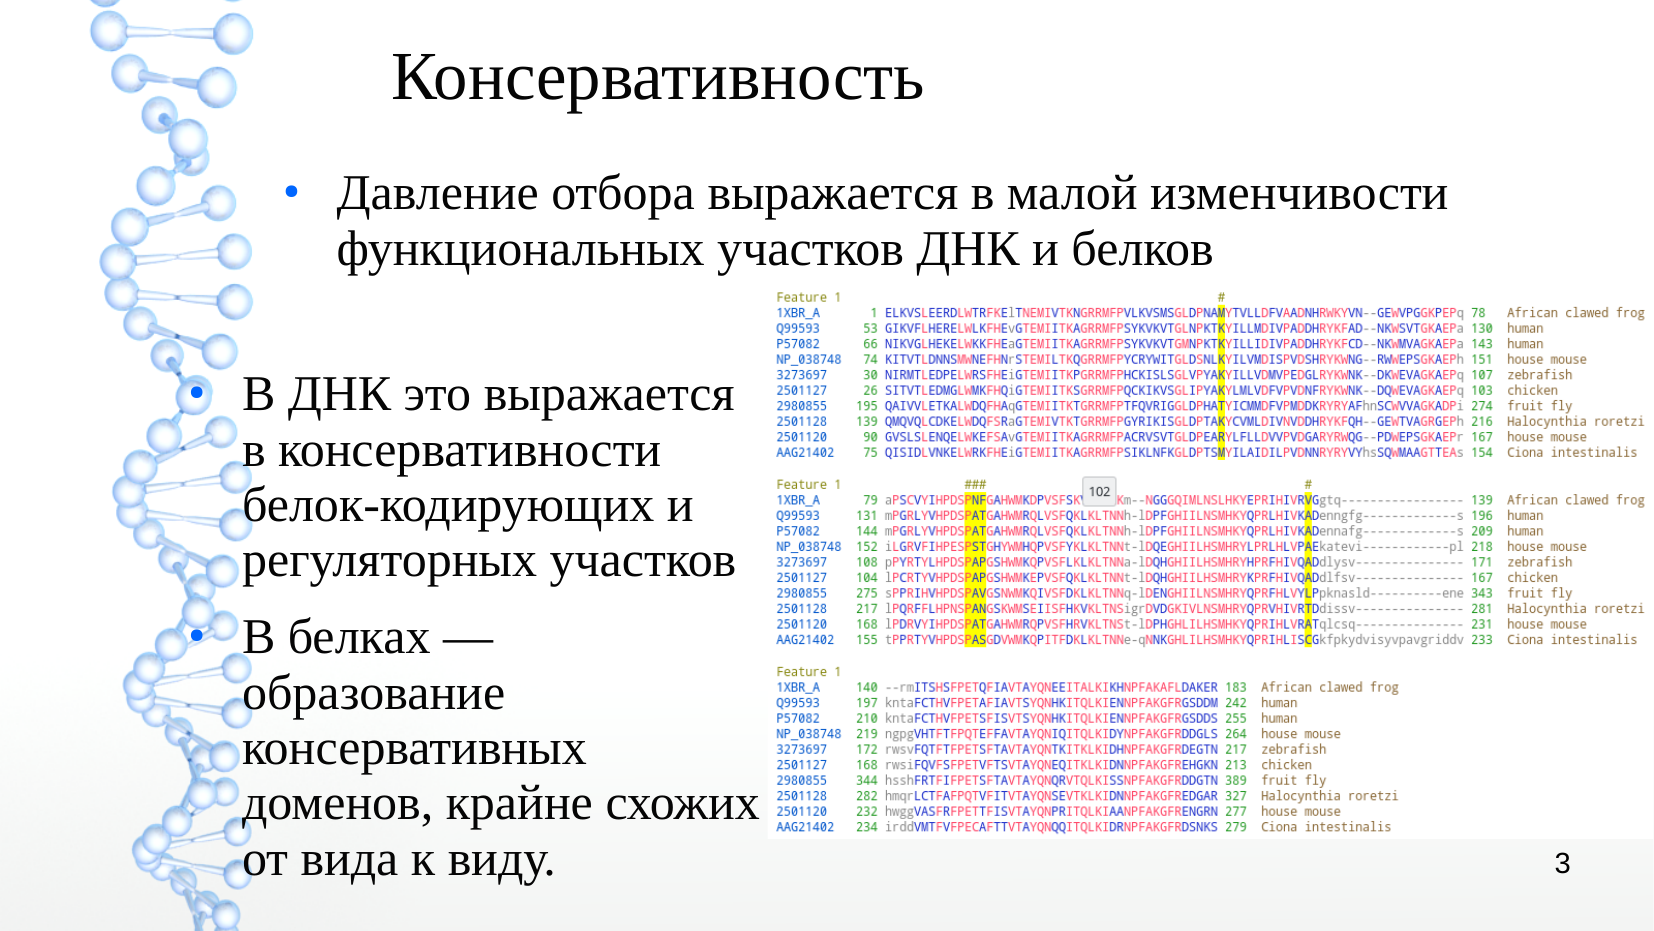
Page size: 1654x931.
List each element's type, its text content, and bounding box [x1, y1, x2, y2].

list В ДНК это выражается в консервативности белок-кодирующих и регуляторных участков В белках — образование консервативных доменов, крайне схожих от вида к виду. [171, 366, 768, 910]
title Консервативность [0, 0, 1323, 154]
list Давление отбора выражается в малой изменчивости функциональных участков ДНК и белков [265, 165, 1607, 319]
picture [0, 0, 1654, 931]
